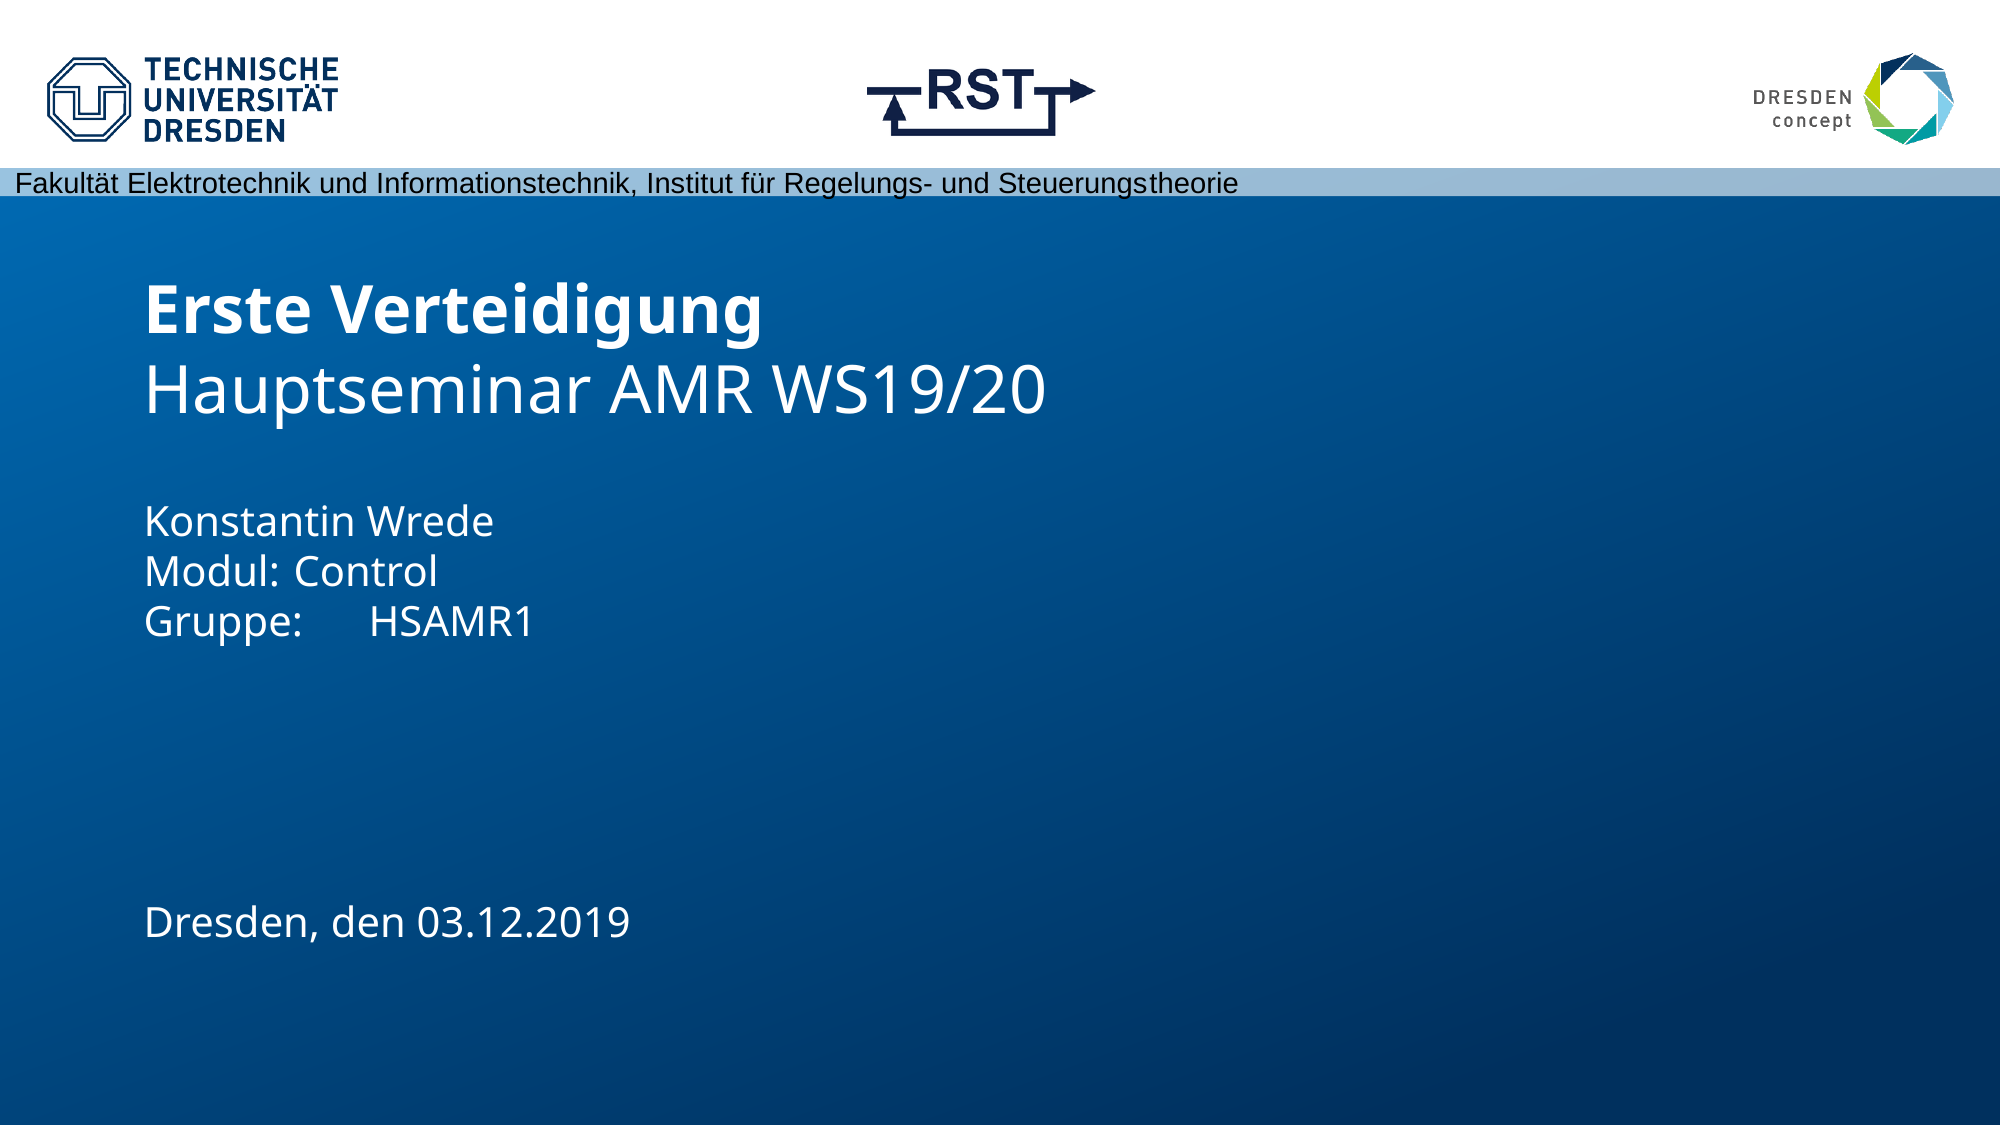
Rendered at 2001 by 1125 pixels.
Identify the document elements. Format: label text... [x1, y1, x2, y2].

title Erste Verteidigung Hauptseminar AMR WS19/20 [143, 267, 1856, 427]
subtitle Konstantin Wrede Modul: Control Gruppe: HSAMR1 Dresden, den 03.12.2019 [143, 495, 1856, 715]
picture [1754, 53, 1954, 145]
picture [867, 37, 1096, 165]
picture [47, 57, 338, 142]
